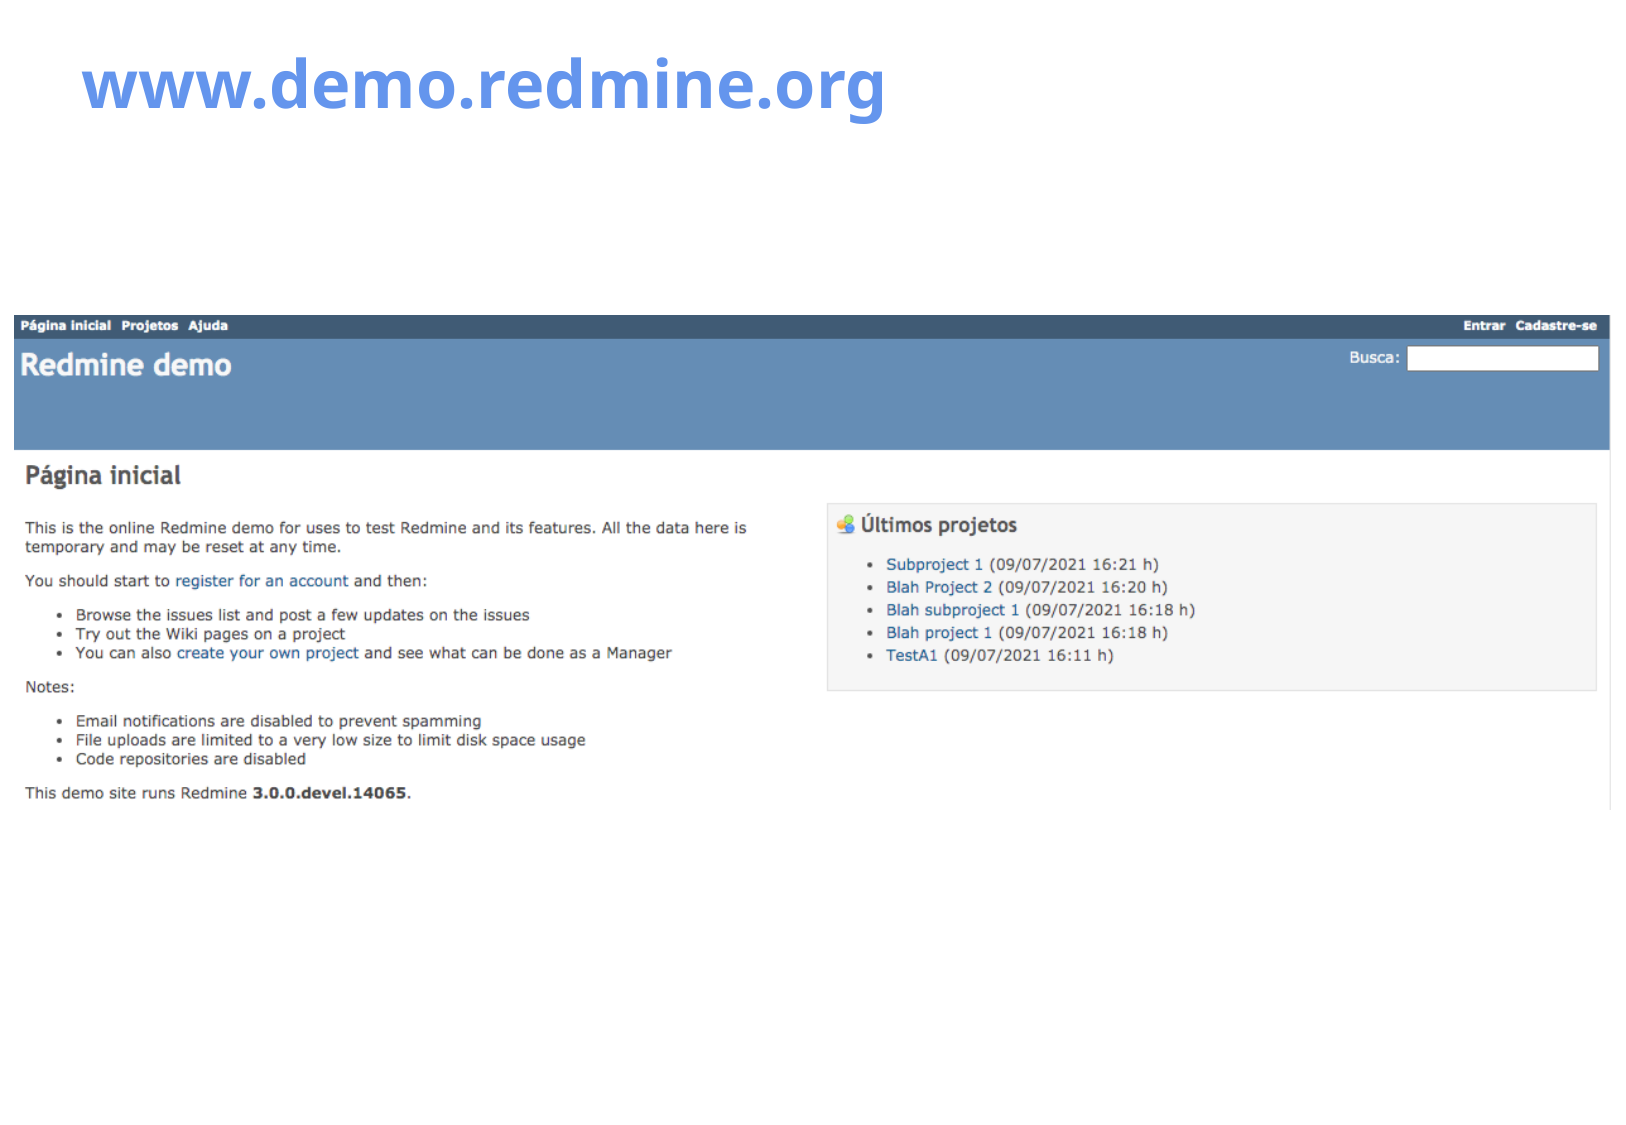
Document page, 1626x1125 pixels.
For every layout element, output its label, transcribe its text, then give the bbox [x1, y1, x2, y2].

picture [14, 315, 1611, 810]
title www.demo.redmine.org [81, 41, 1544, 122]
